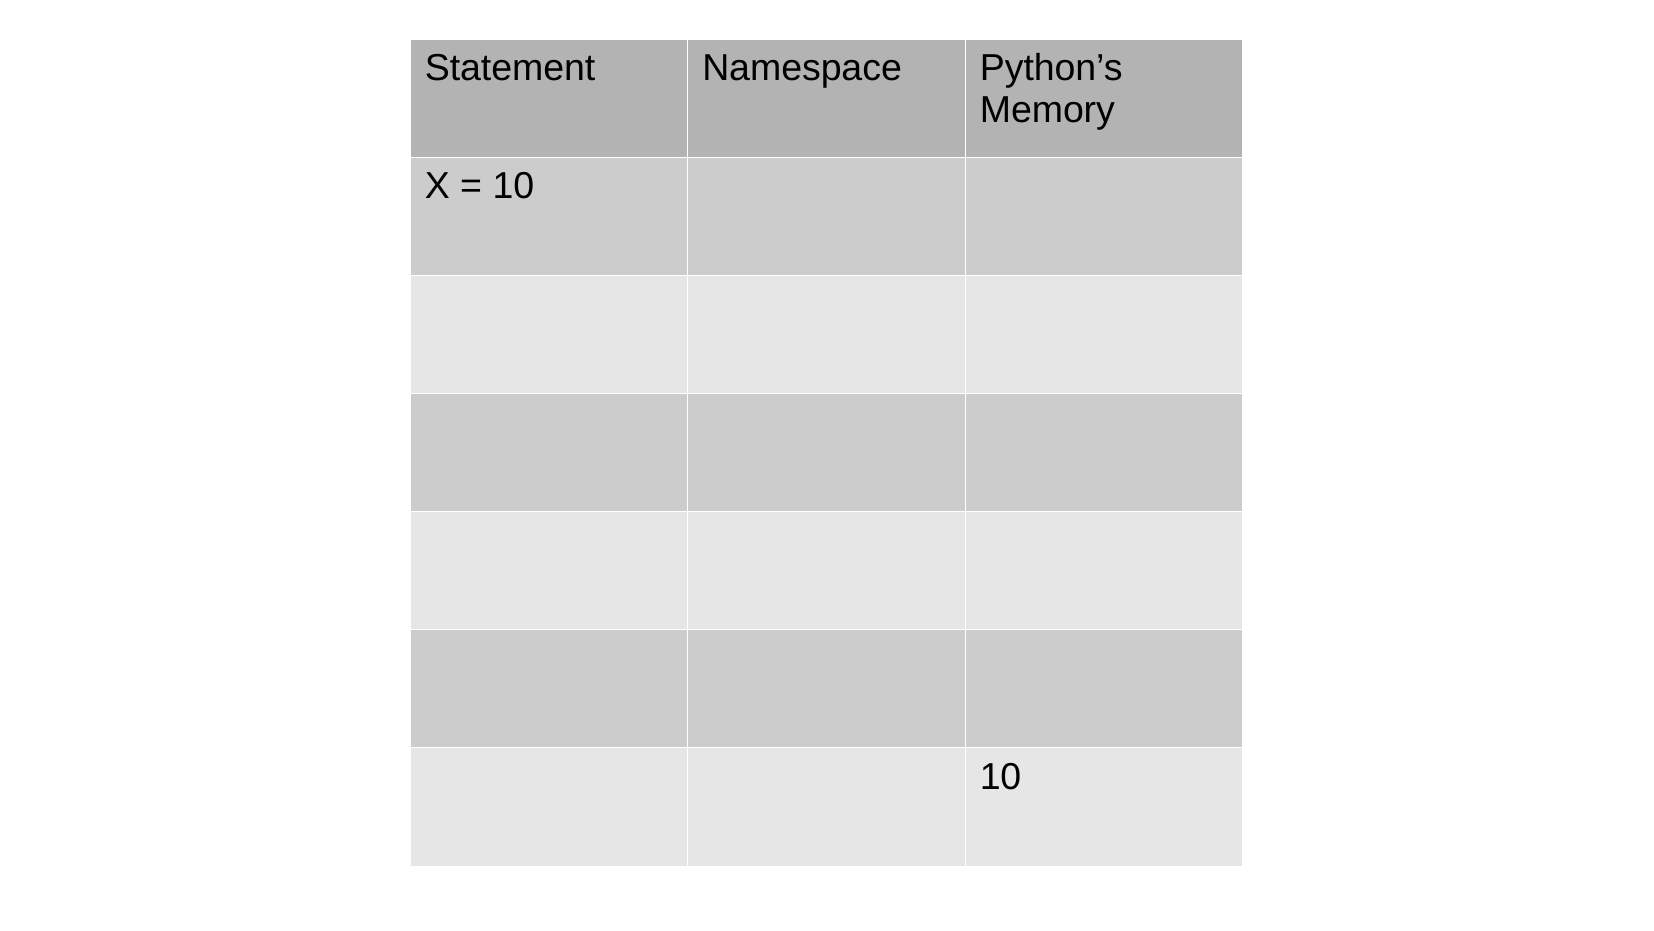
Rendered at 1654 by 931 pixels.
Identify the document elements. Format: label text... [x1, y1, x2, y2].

table_cell [688, 630, 965, 747]
table_cell [966, 276, 1242, 393]
table_header Namespace [688, 40, 965, 157]
table_cell [411, 748, 687, 866]
table_cell X = 10 [411, 158, 687, 275]
table_cell [688, 512, 965, 629]
table_header Python’s Memory [966, 40, 1242, 157]
table_cell [966, 158, 1242, 275]
table_cell [966, 512, 1242, 629]
table_cell [411, 512, 687, 629]
table_cell [966, 394, 1242, 511]
table_cell 10 [966, 748, 1242, 866]
table_cell [411, 394, 687, 511]
table_cell [411, 276, 687, 393]
table_cell [411, 630, 687, 747]
table_header Statement [411, 40, 687, 157]
table_cell [688, 748, 965, 866]
table_cell [966, 630, 1242, 747]
table_cell [688, 394, 965, 511]
table_cell [688, 276, 965, 393]
table_cell [688, 158, 965, 275]
